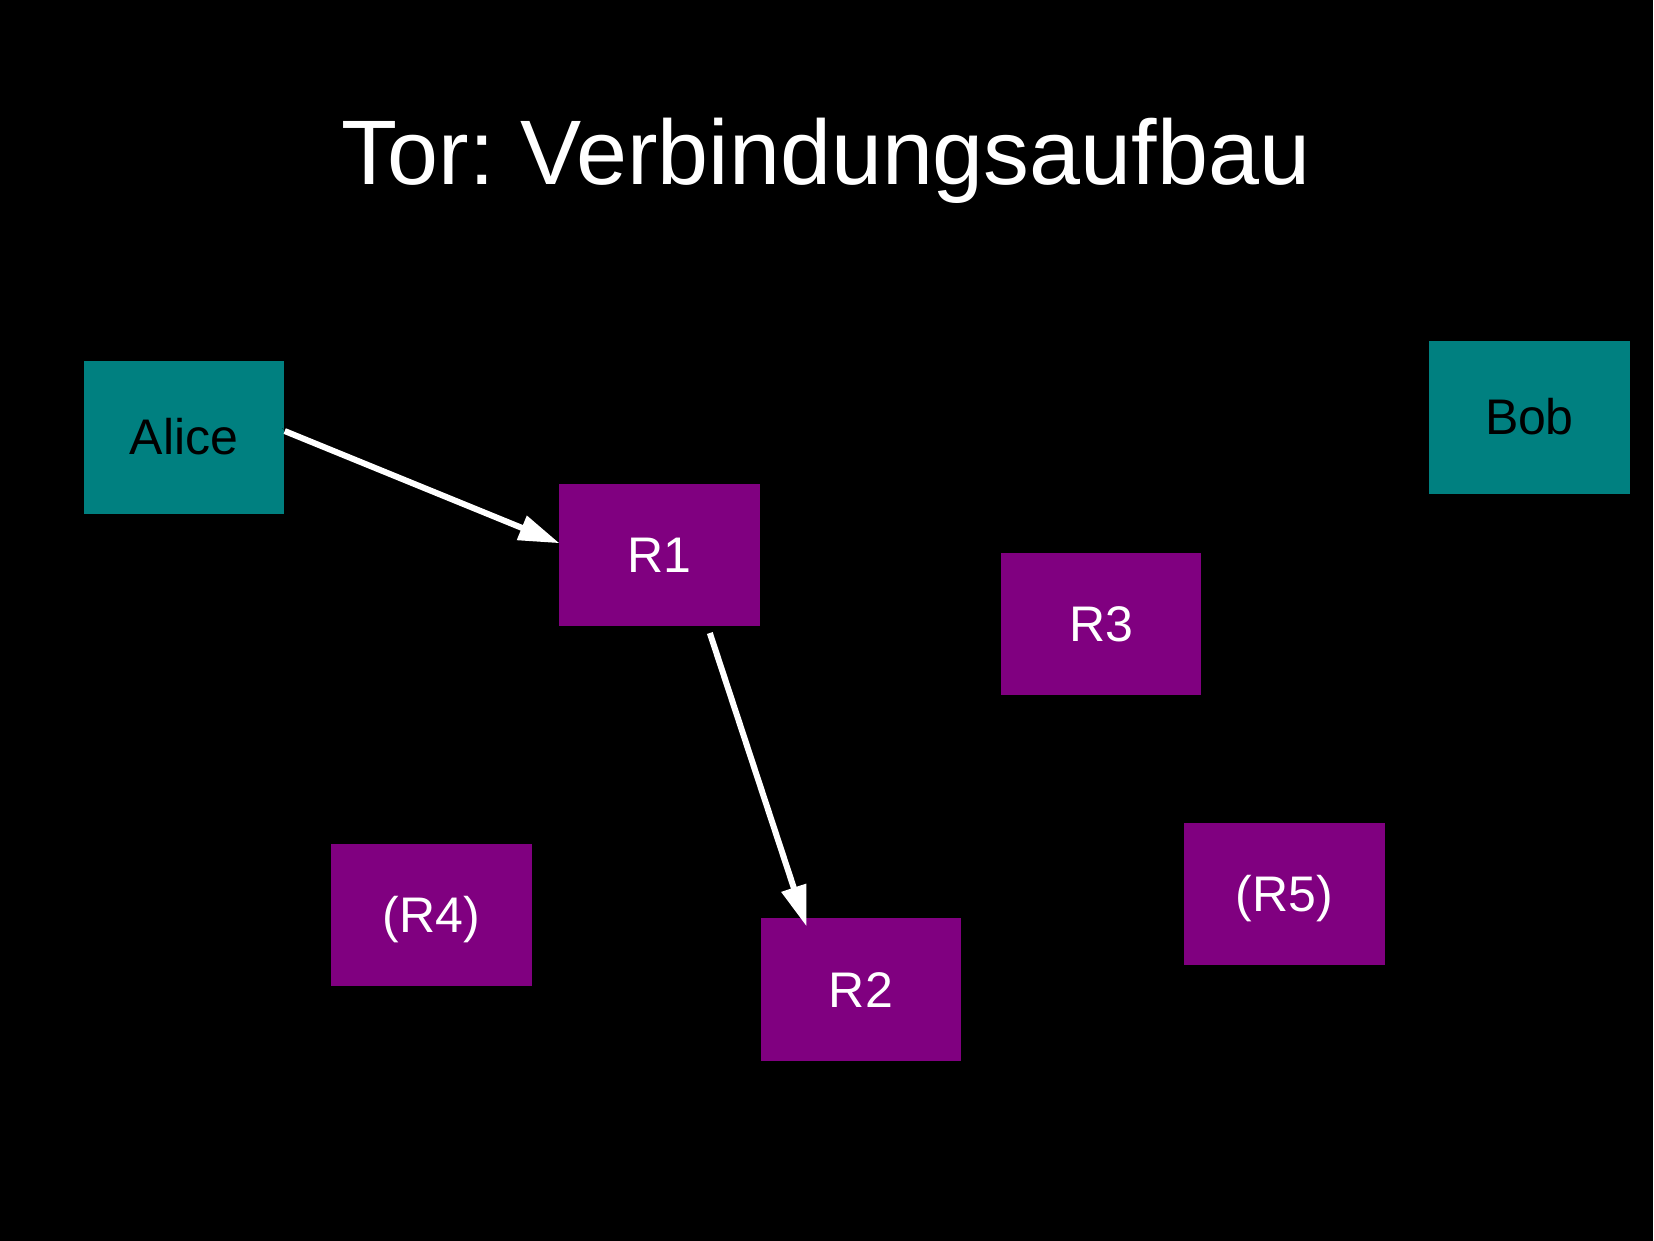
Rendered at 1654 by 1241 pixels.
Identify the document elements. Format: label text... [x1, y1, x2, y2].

text_box Alice [83, 360, 285, 515]
text_box R2 [760, 917, 962, 1062]
text_box (R4) [330, 843, 533, 987]
text_box Bob [1428, 340, 1631, 495]
title Tor: Verbindungsaufbau [82, 49, 1571, 257]
text_box R1 [558, 483, 761, 627]
text_box (R5) [1183, 822, 1386, 966]
text_box R3 [1000, 552, 1202, 696]
